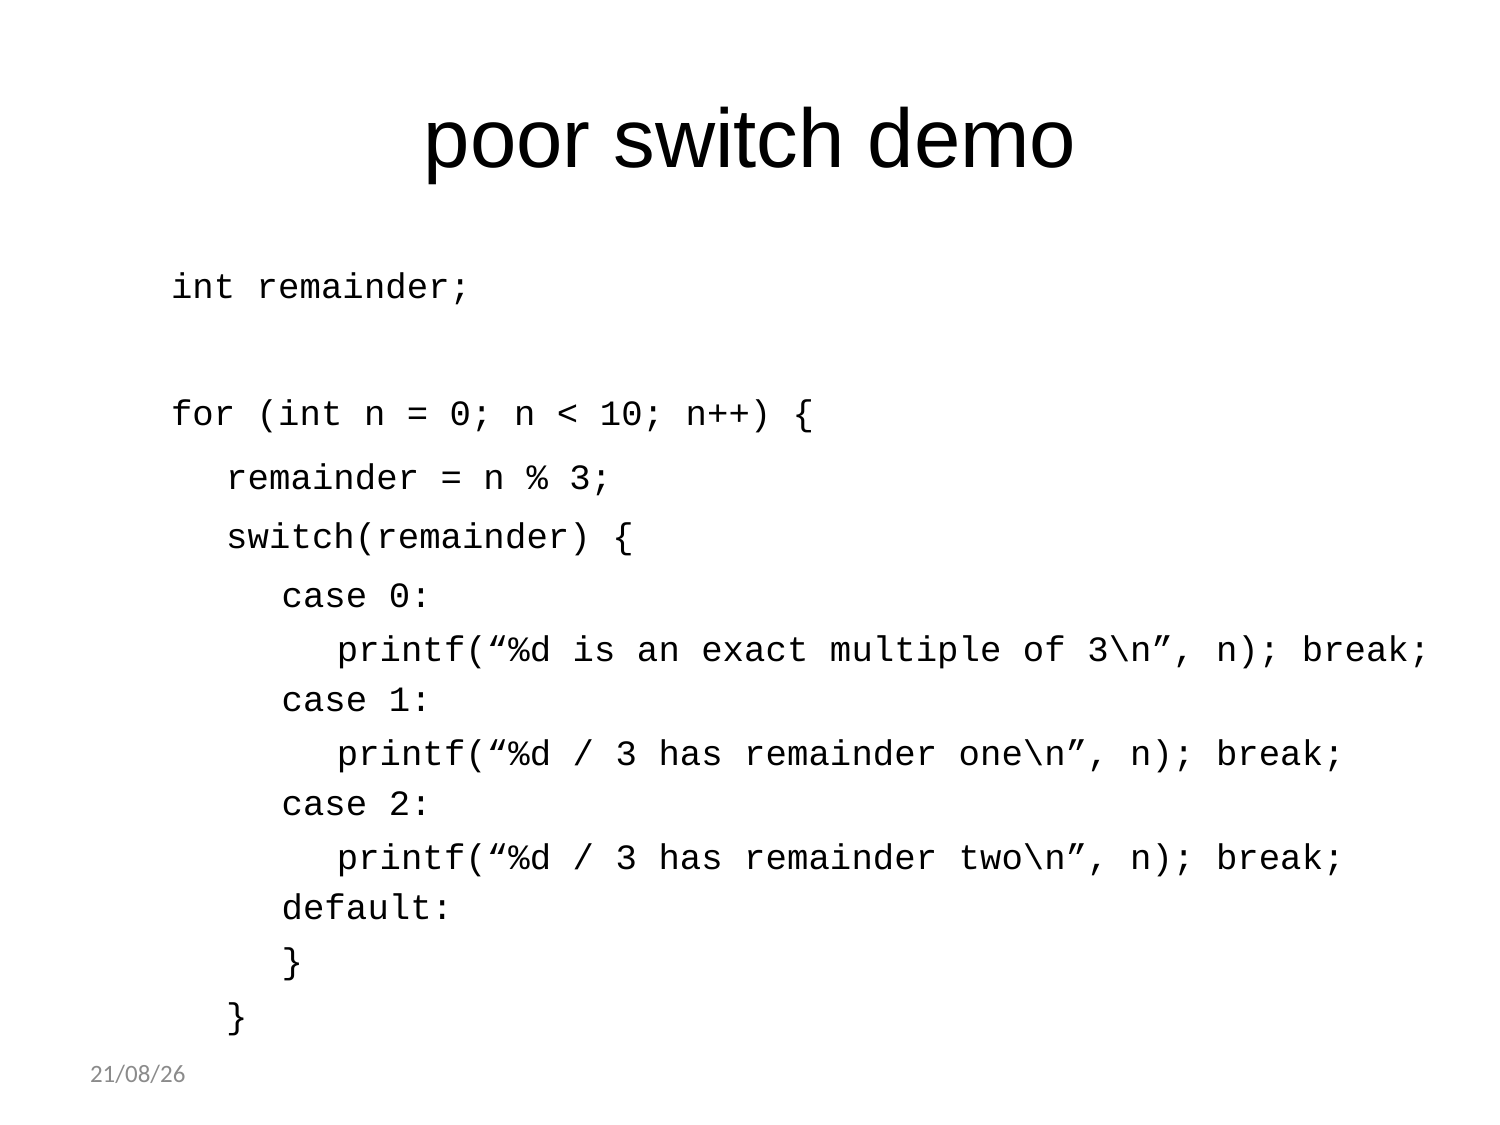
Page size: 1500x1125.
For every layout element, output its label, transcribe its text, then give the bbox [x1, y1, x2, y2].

title poor switch demo [75, 44, 1425, 233]
list int remainder; for (int n = 0; n < 10; n++) { remainder = n % 3; switch(remainder) { case 0: printf(“%d is an exact multiple of 3\n”, n); break; case 1: printf(“%d / 3 has remainder one\n”, n); break; case 2: printf(“%d / 3 has remainder two\n”, n); break; default: } } [115, 268, 1436, 1061]
